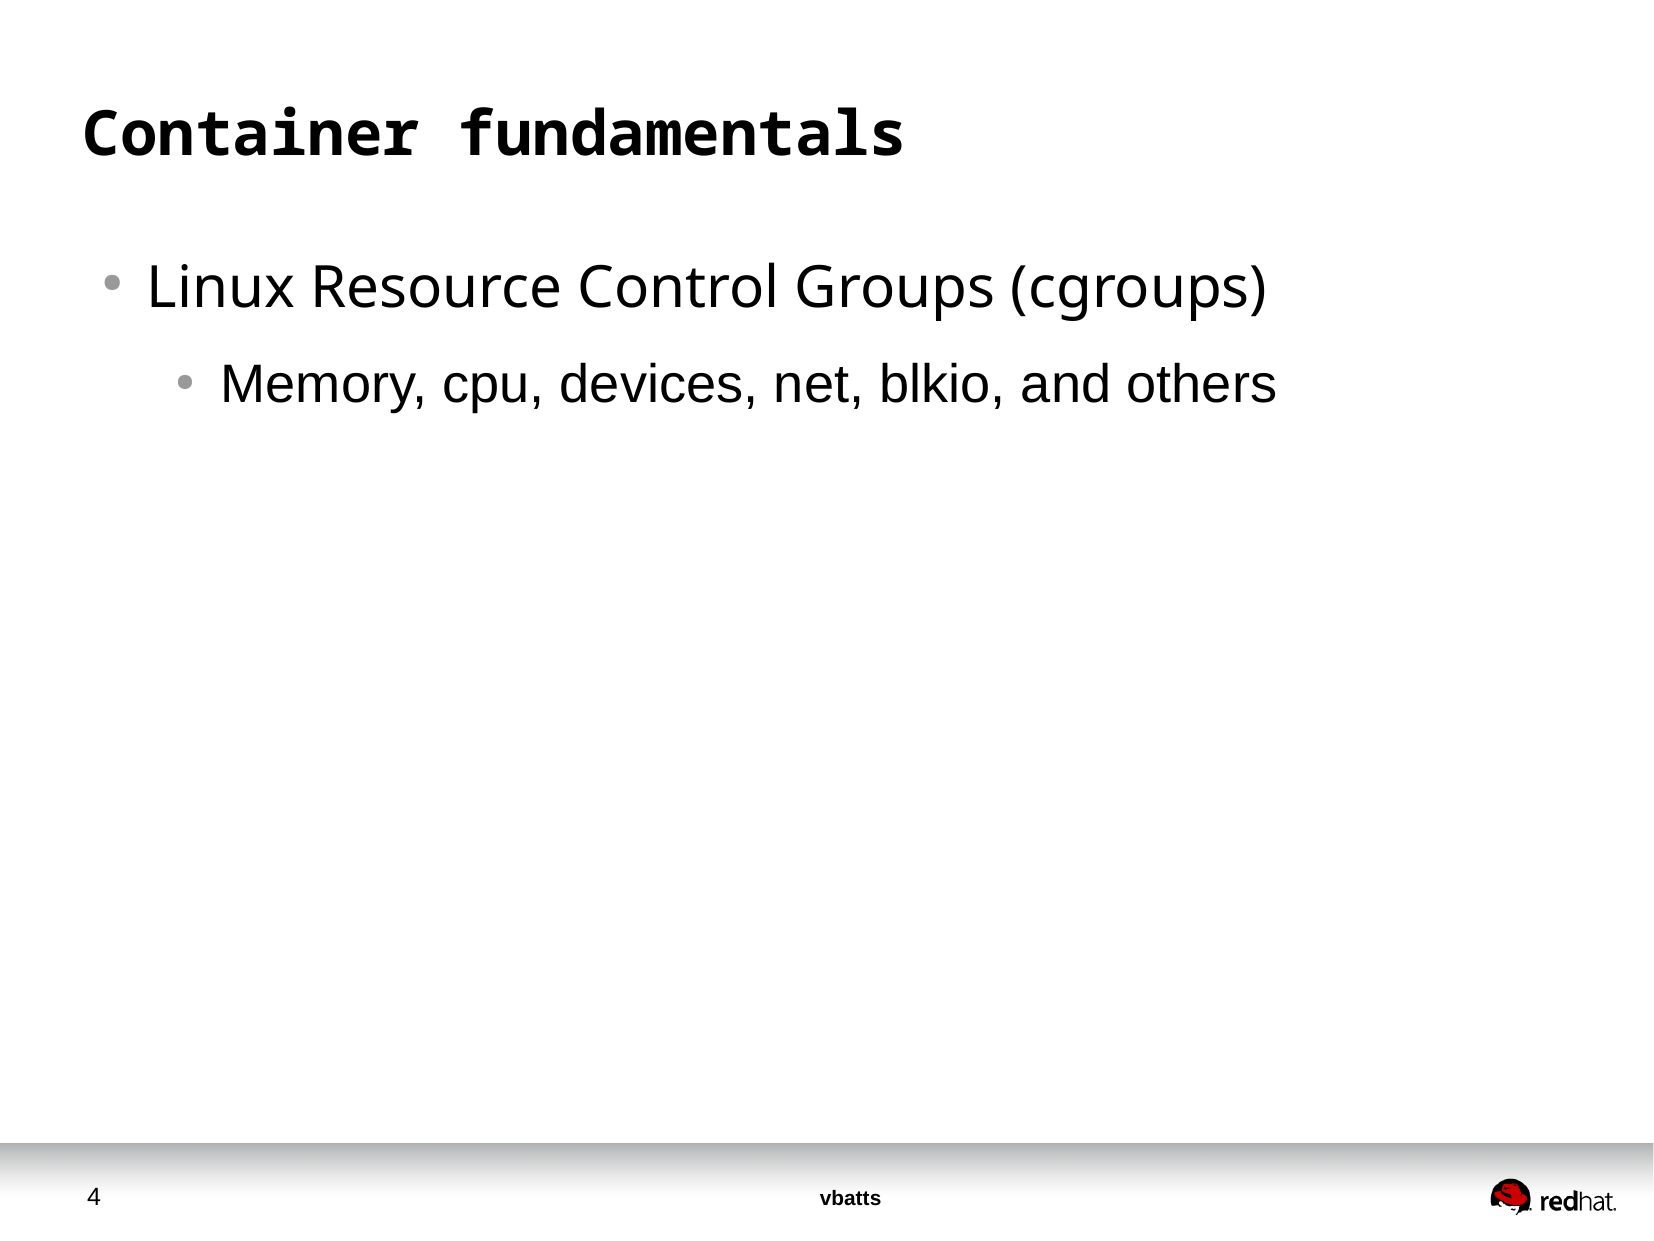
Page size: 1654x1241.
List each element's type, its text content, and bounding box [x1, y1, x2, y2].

picture [0, 1143, 1654, 1241]
title Container fundamentals [82, 37, 1571, 226]
list Linux Resource Control Groups (cgroups) Memory, cpu, devices, net, blkio, and others [86, 244, 1576, 1039]
